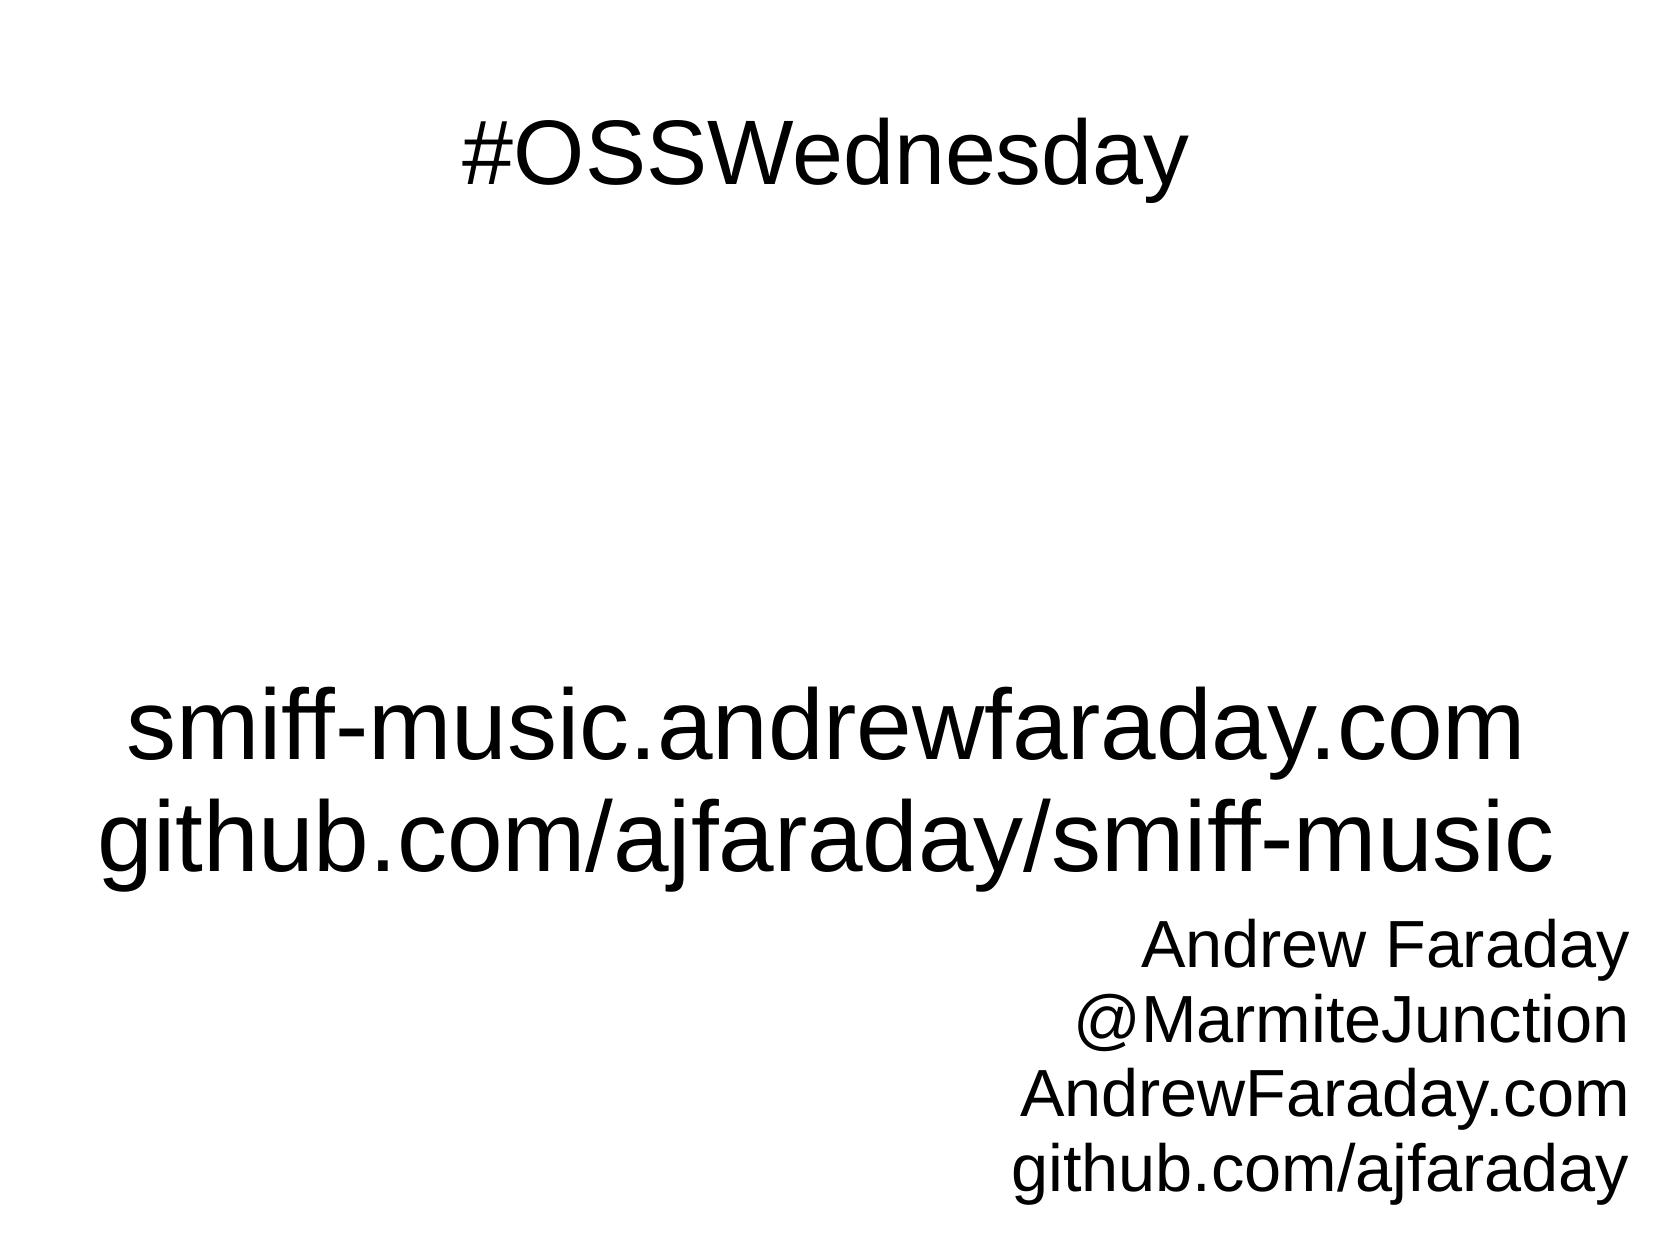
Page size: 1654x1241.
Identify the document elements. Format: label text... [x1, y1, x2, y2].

text_box smiff-music.andrewfaraday.com github.com/ajfaraday/smiff-music [0, 661, 1654, 900]
subtitle Andrew Faraday @MarmiteJunction AndrewFaraday.com github.com/ajfaraday [968, 900, 1630, 1228]
title #OSSWednesday [82, 49, 1571, 257]
